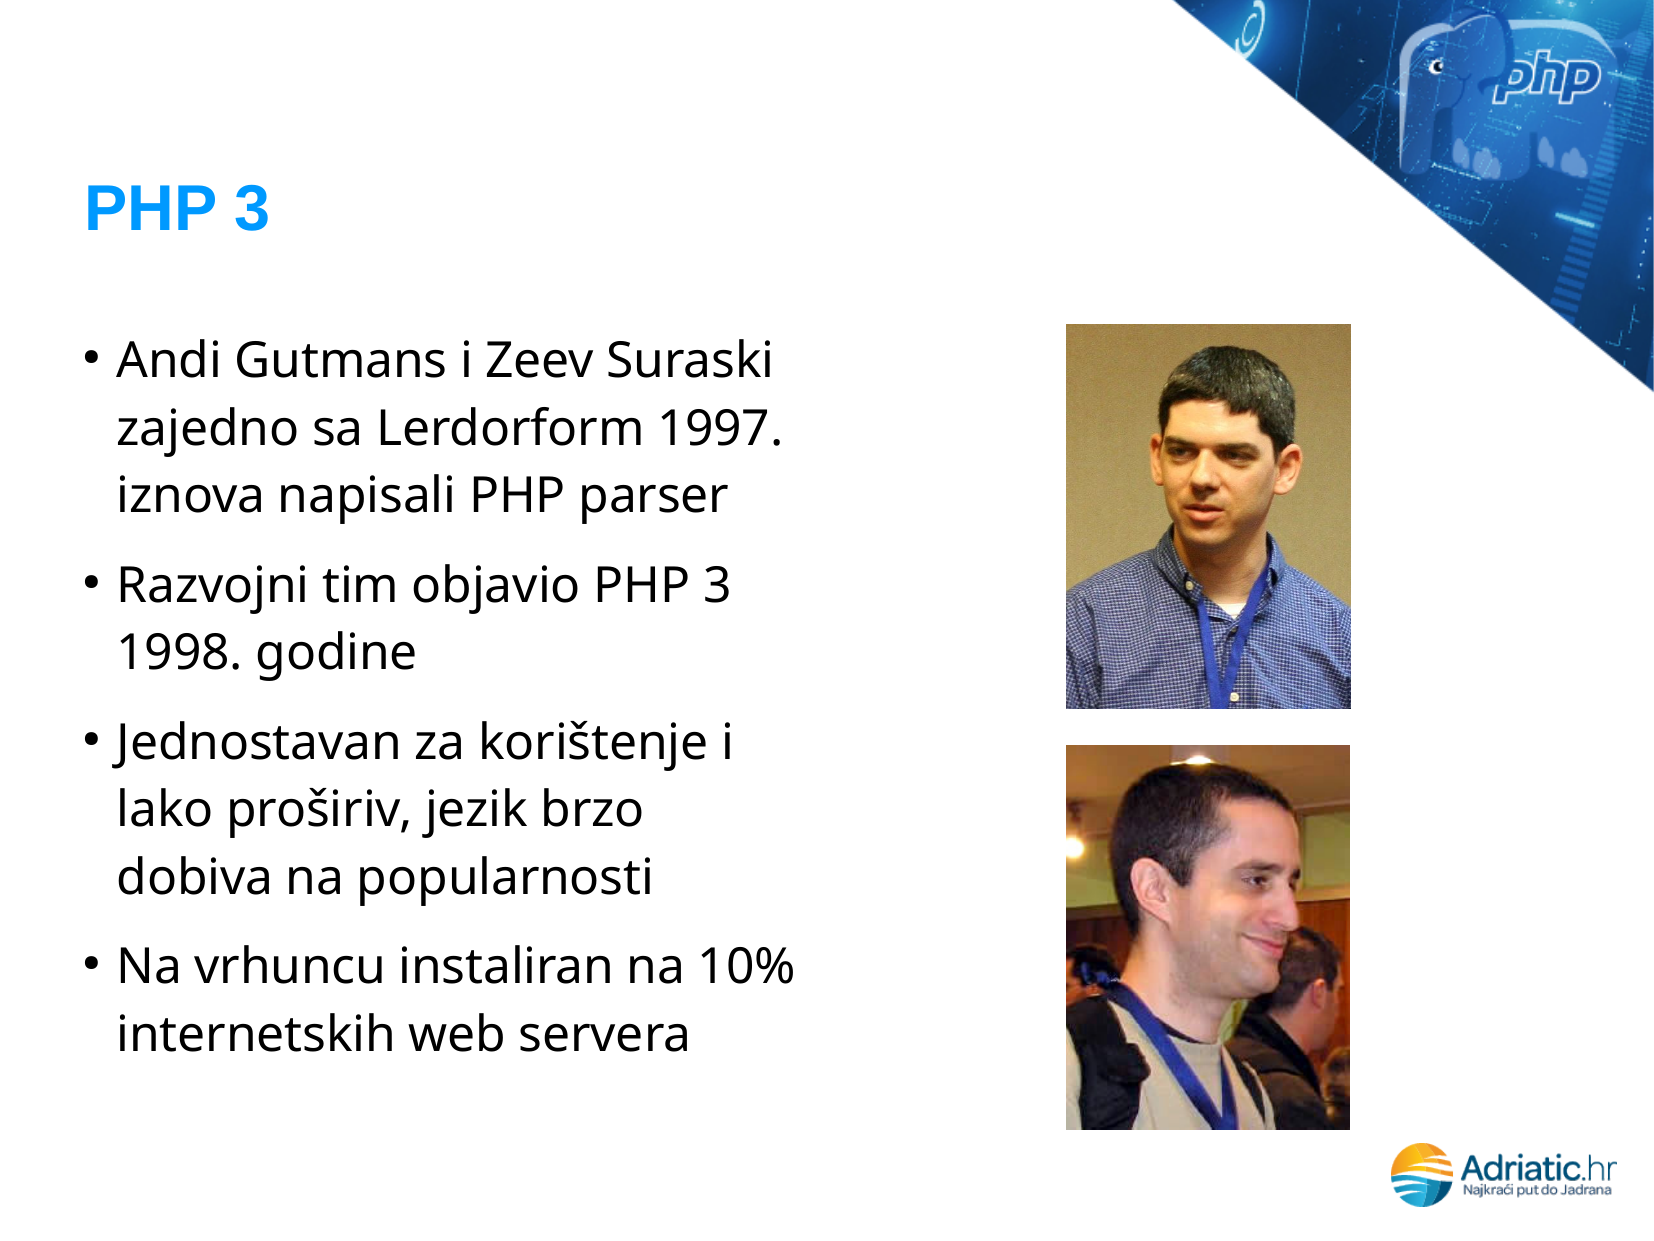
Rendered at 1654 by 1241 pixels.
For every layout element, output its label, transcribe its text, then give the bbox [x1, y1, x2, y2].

picture [1391, 1143, 1617, 1207]
picture [1066, 745, 1350, 1130]
list Andi Gutmans i Zeev Suraski zajedno sa Lerdorform 1997. iznova napisali PHP parser Razvojni tim objavio PHP 3 1998. godine Jednostavan za korištenje i lako proširiv, jezik brzo dobiva na popularnosti Na vrhuncu instaliran na 10% internetskih web servera [82, 324, 809, 1130]
picture [1042, 0, 1654, 709]
title PHP 3 [84, 150, 1270, 266]
